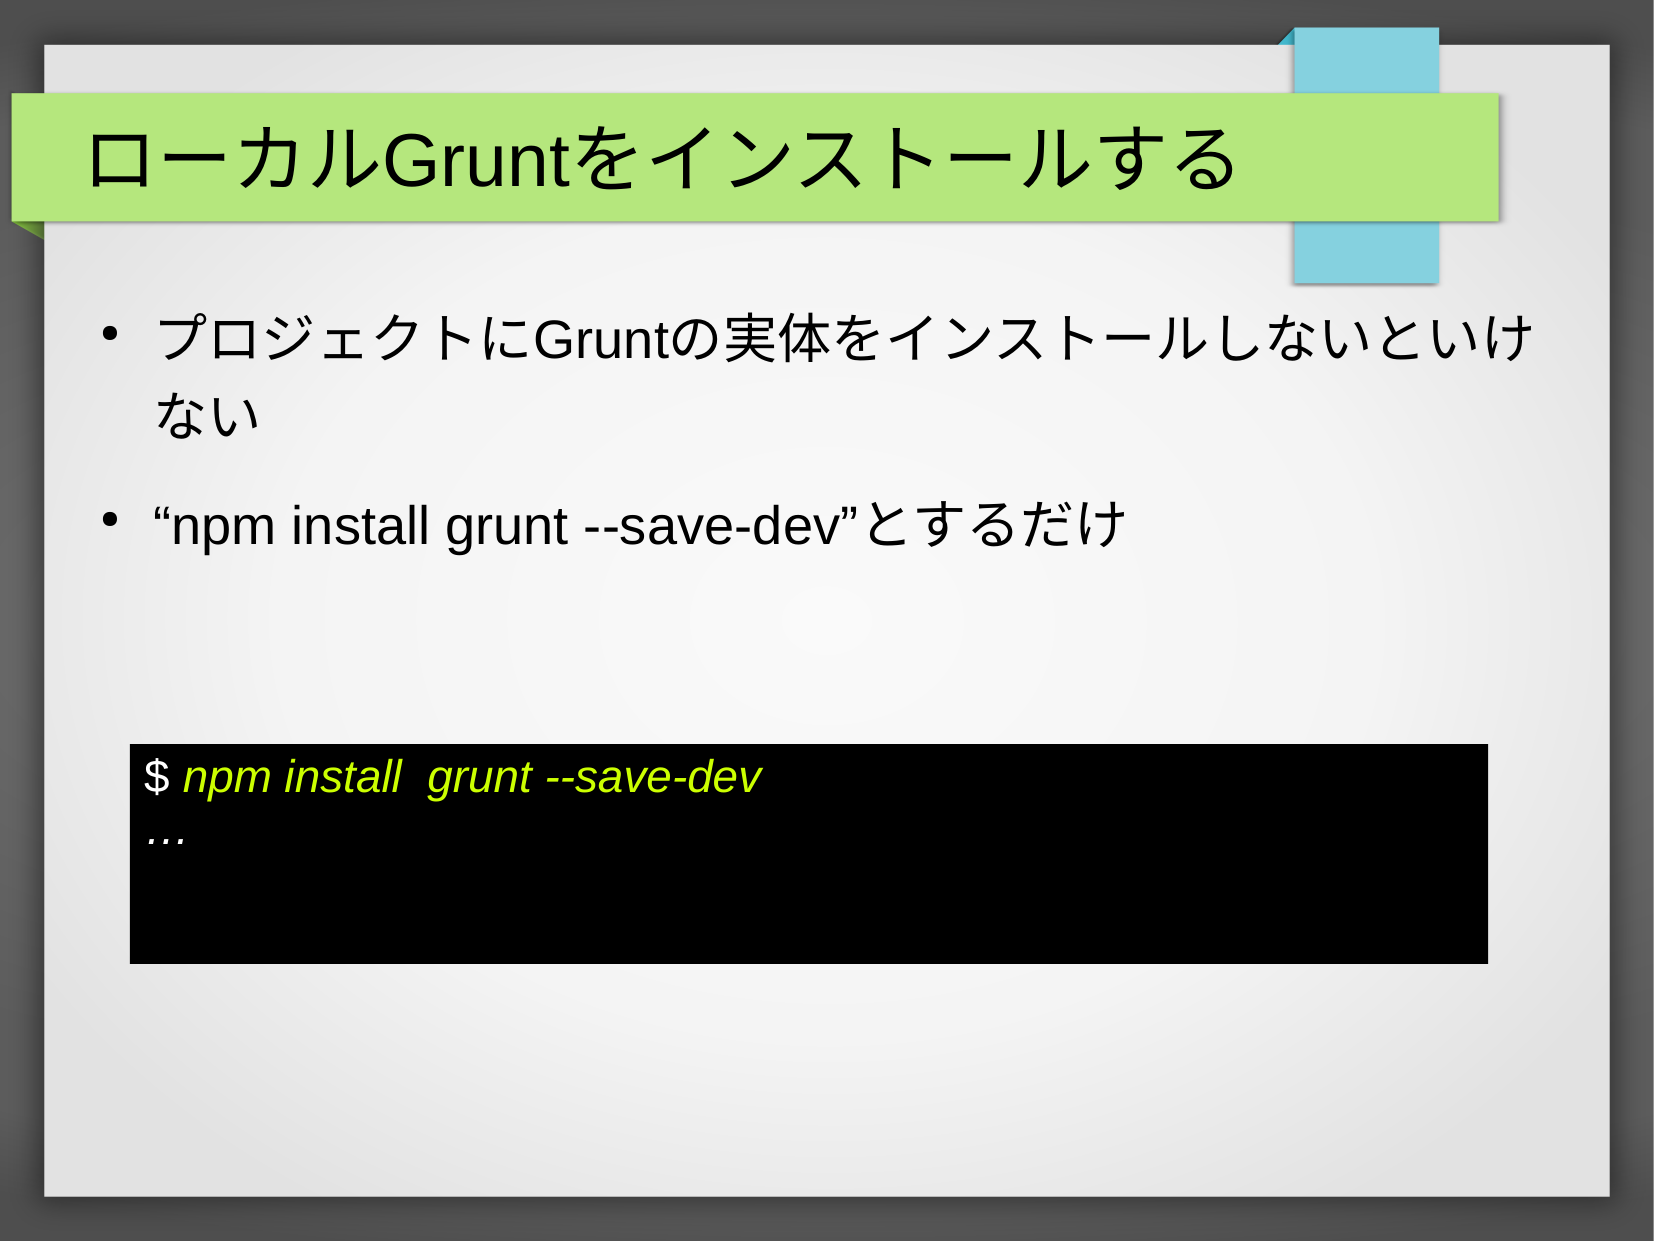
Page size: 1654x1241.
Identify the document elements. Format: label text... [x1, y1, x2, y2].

title ローカルGruntをインストールする [82, 94, 1264, 213]
picture [0, 0, 1654, 1241]
list プロジェクトにGruntの実体をインストールしないといけない “npm install grunt --save-dev”とするだけ [82, 295, 1571, 1015]
text_box $ npm install grunt --save-dev … [129, 744, 1489, 964]
